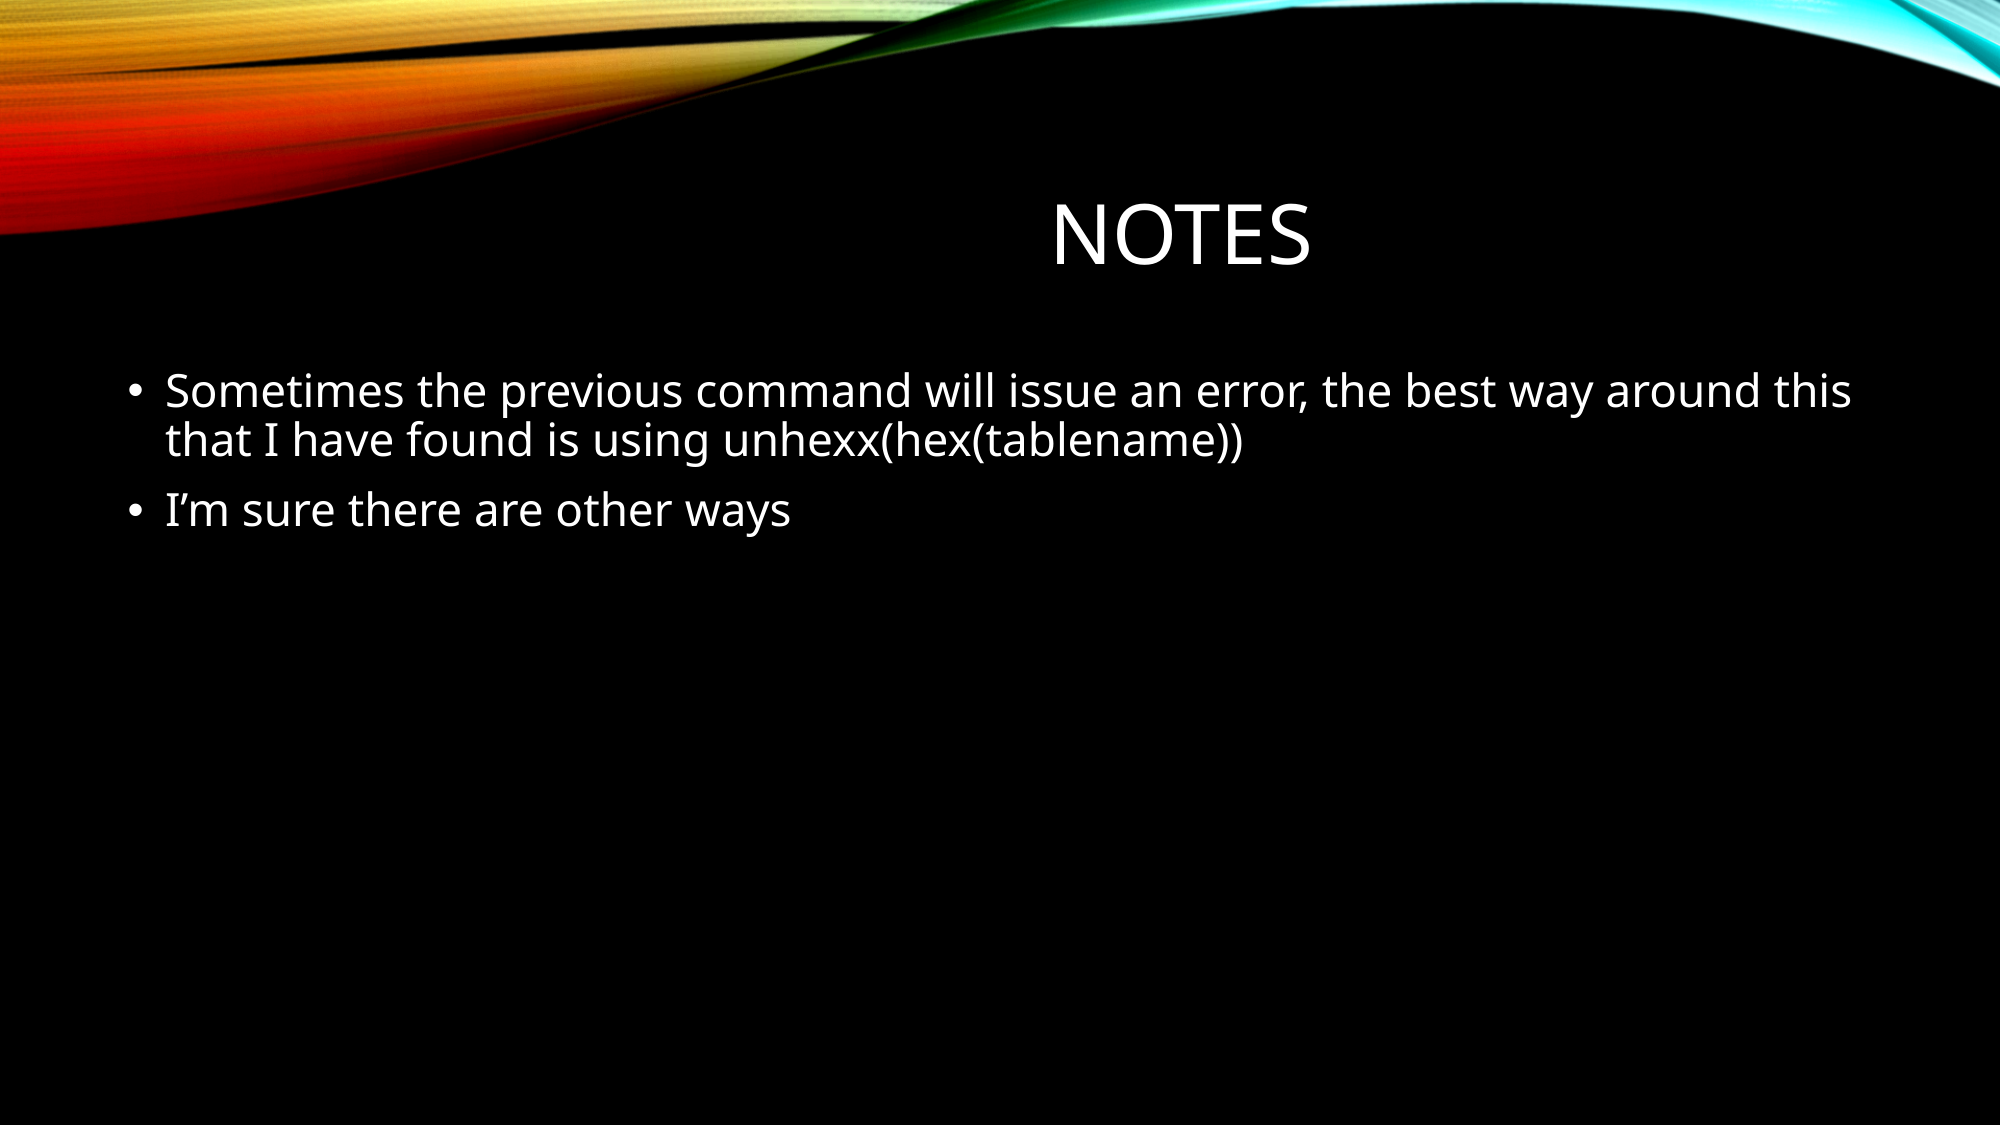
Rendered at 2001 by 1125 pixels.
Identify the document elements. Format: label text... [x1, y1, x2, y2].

picture [0, 0, 2000, 237]
list Sometimes the previous command will issue an error, the best way around this that I have found is using unhexx(hex(tablename)) I’m sure there are other ways [112, 360, 1888, 1021]
title NOTES [474, 125, 1888, 338]
